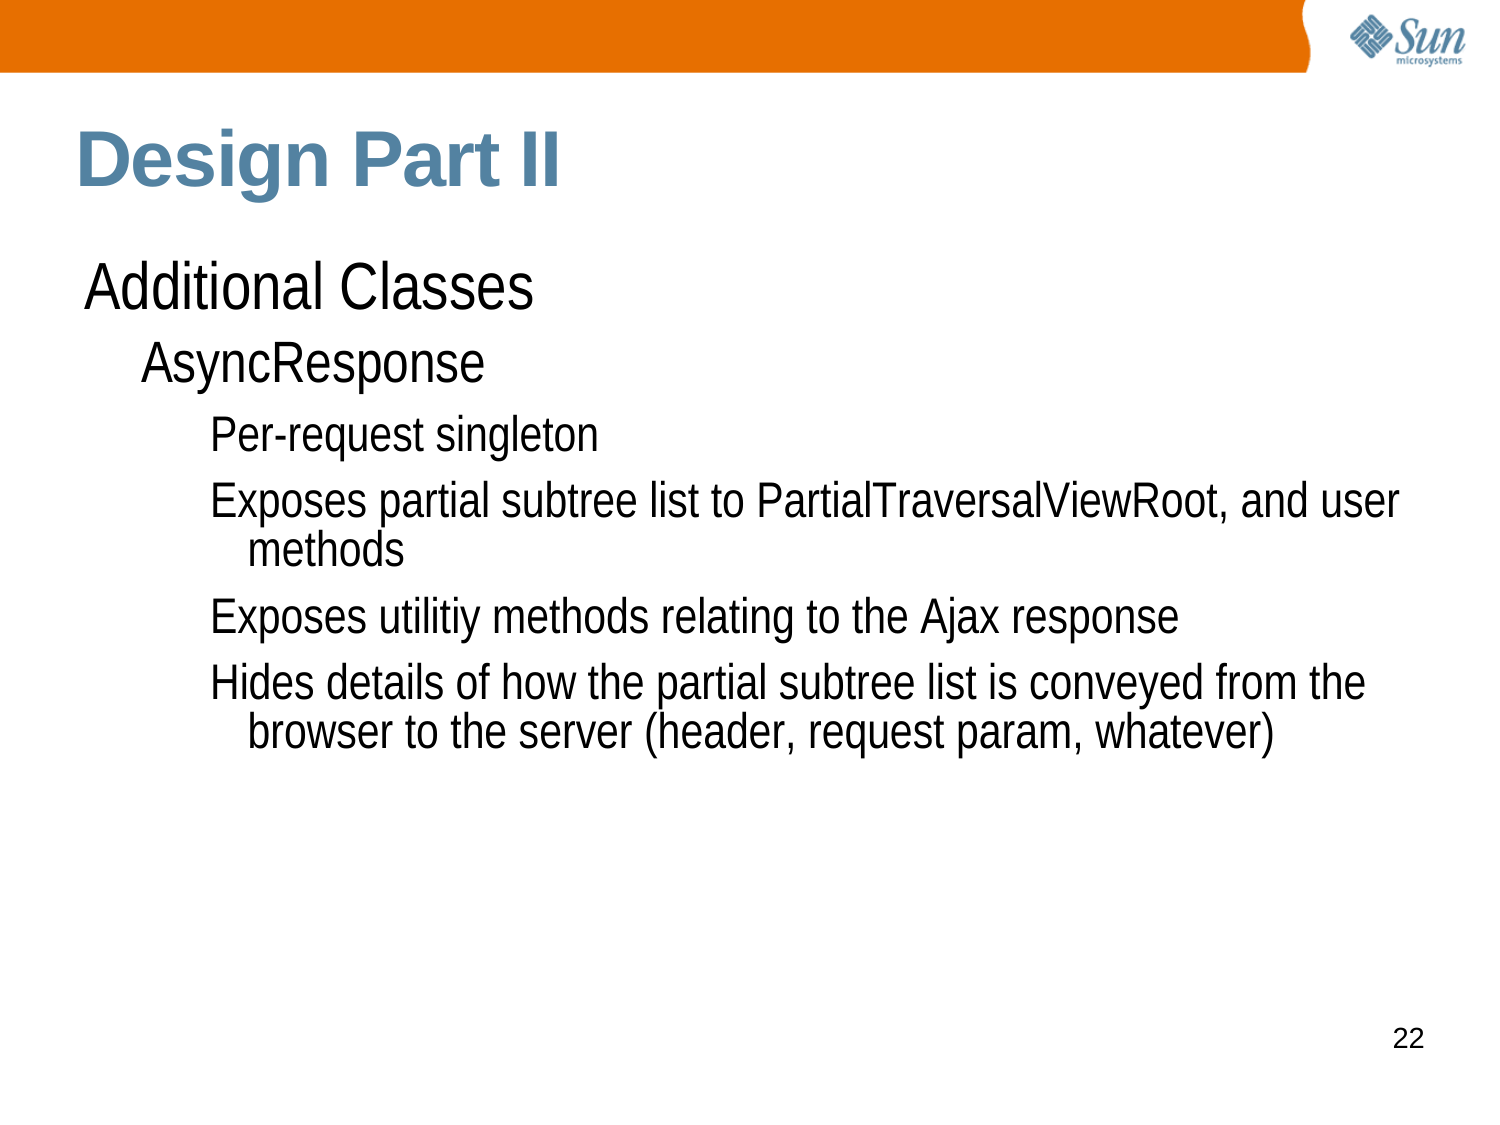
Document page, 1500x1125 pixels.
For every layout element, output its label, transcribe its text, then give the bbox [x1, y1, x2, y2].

picture [0, 0, 1500, 75]
list Additional Classes AsyncResponse Per-request singleton Exposes partial subtree list to PartialTraversalViewRoot, and user methods Exposes utilitiy methods relating to the Ajax response Hides details of how the partial subtree list is conveyed from the browser to the server (header, request param, whatever) [64, 257, 1402, 1017]
title Design Part II [75, 122, 1438, 228]
